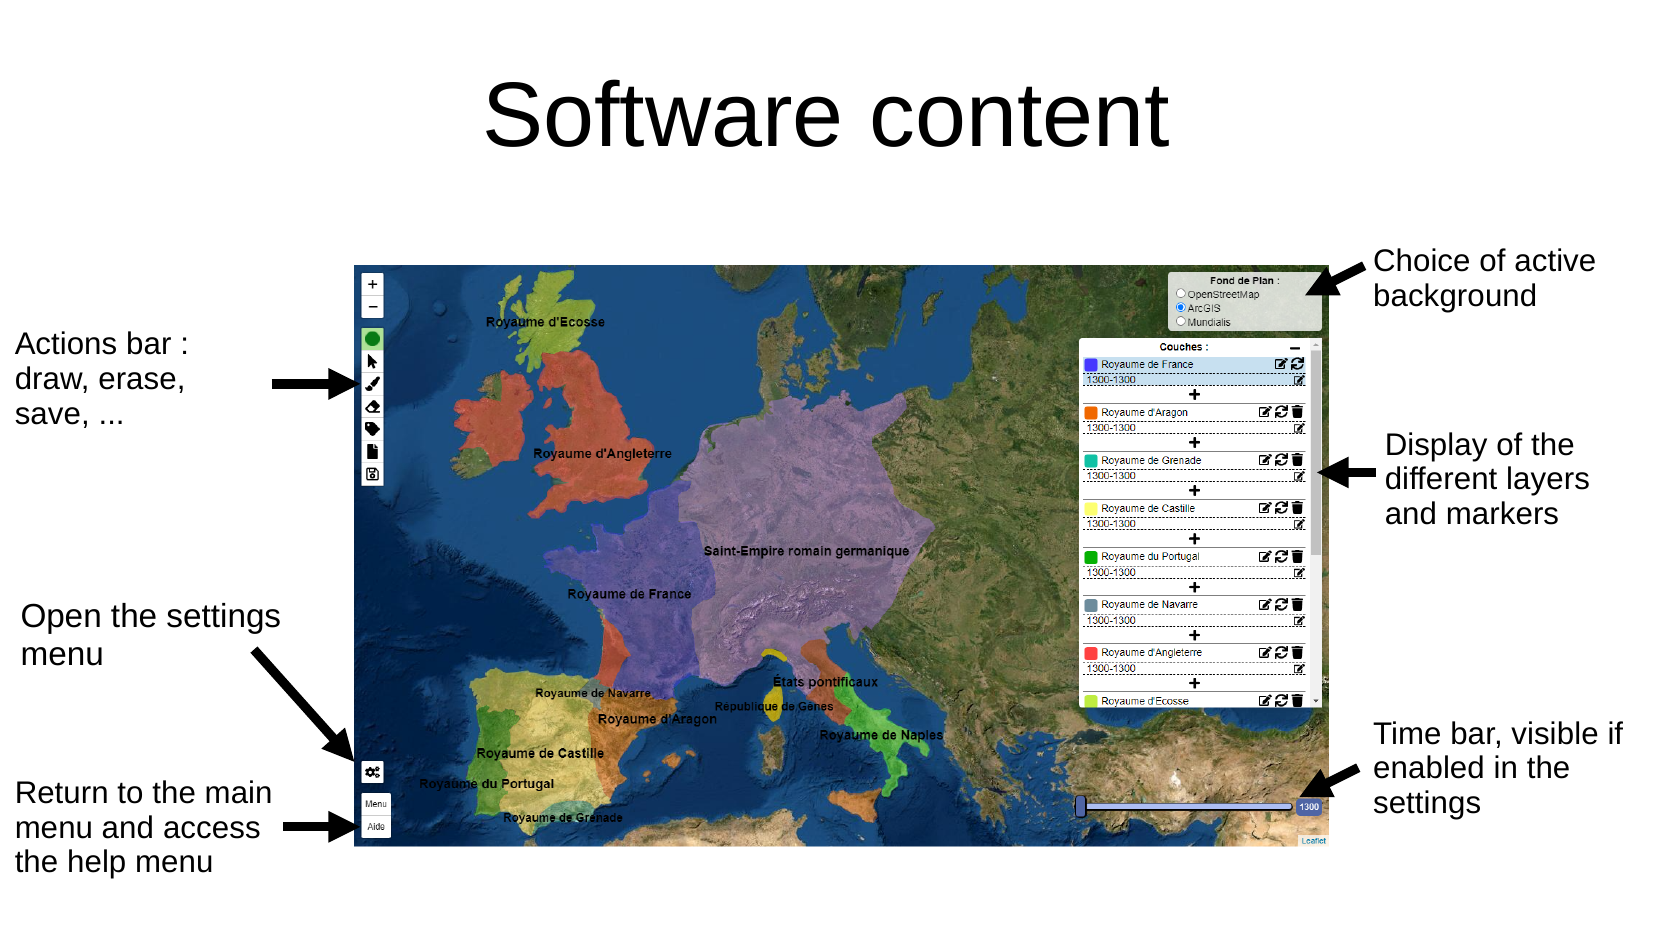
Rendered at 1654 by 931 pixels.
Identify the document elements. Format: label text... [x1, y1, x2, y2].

text_box Time bar, visible if enabled in the settings [1358, 708, 1654, 863]
text_box Display of the different layers and markers [1370, 419, 1636, 539]
title Software content [82, 37, 1571, 193]
text_box Return to the main menu and access the help menu [0, 767, 296, 887]
text_box Choice of active background [1358, 236, 1654, 325]
text_box Open the settings menu [5, 590, 355, 680]
text_box Actions bar : draw, erase, save, ... [0, 319, 296, 443]
picture [354, 265, 1329, 849]
